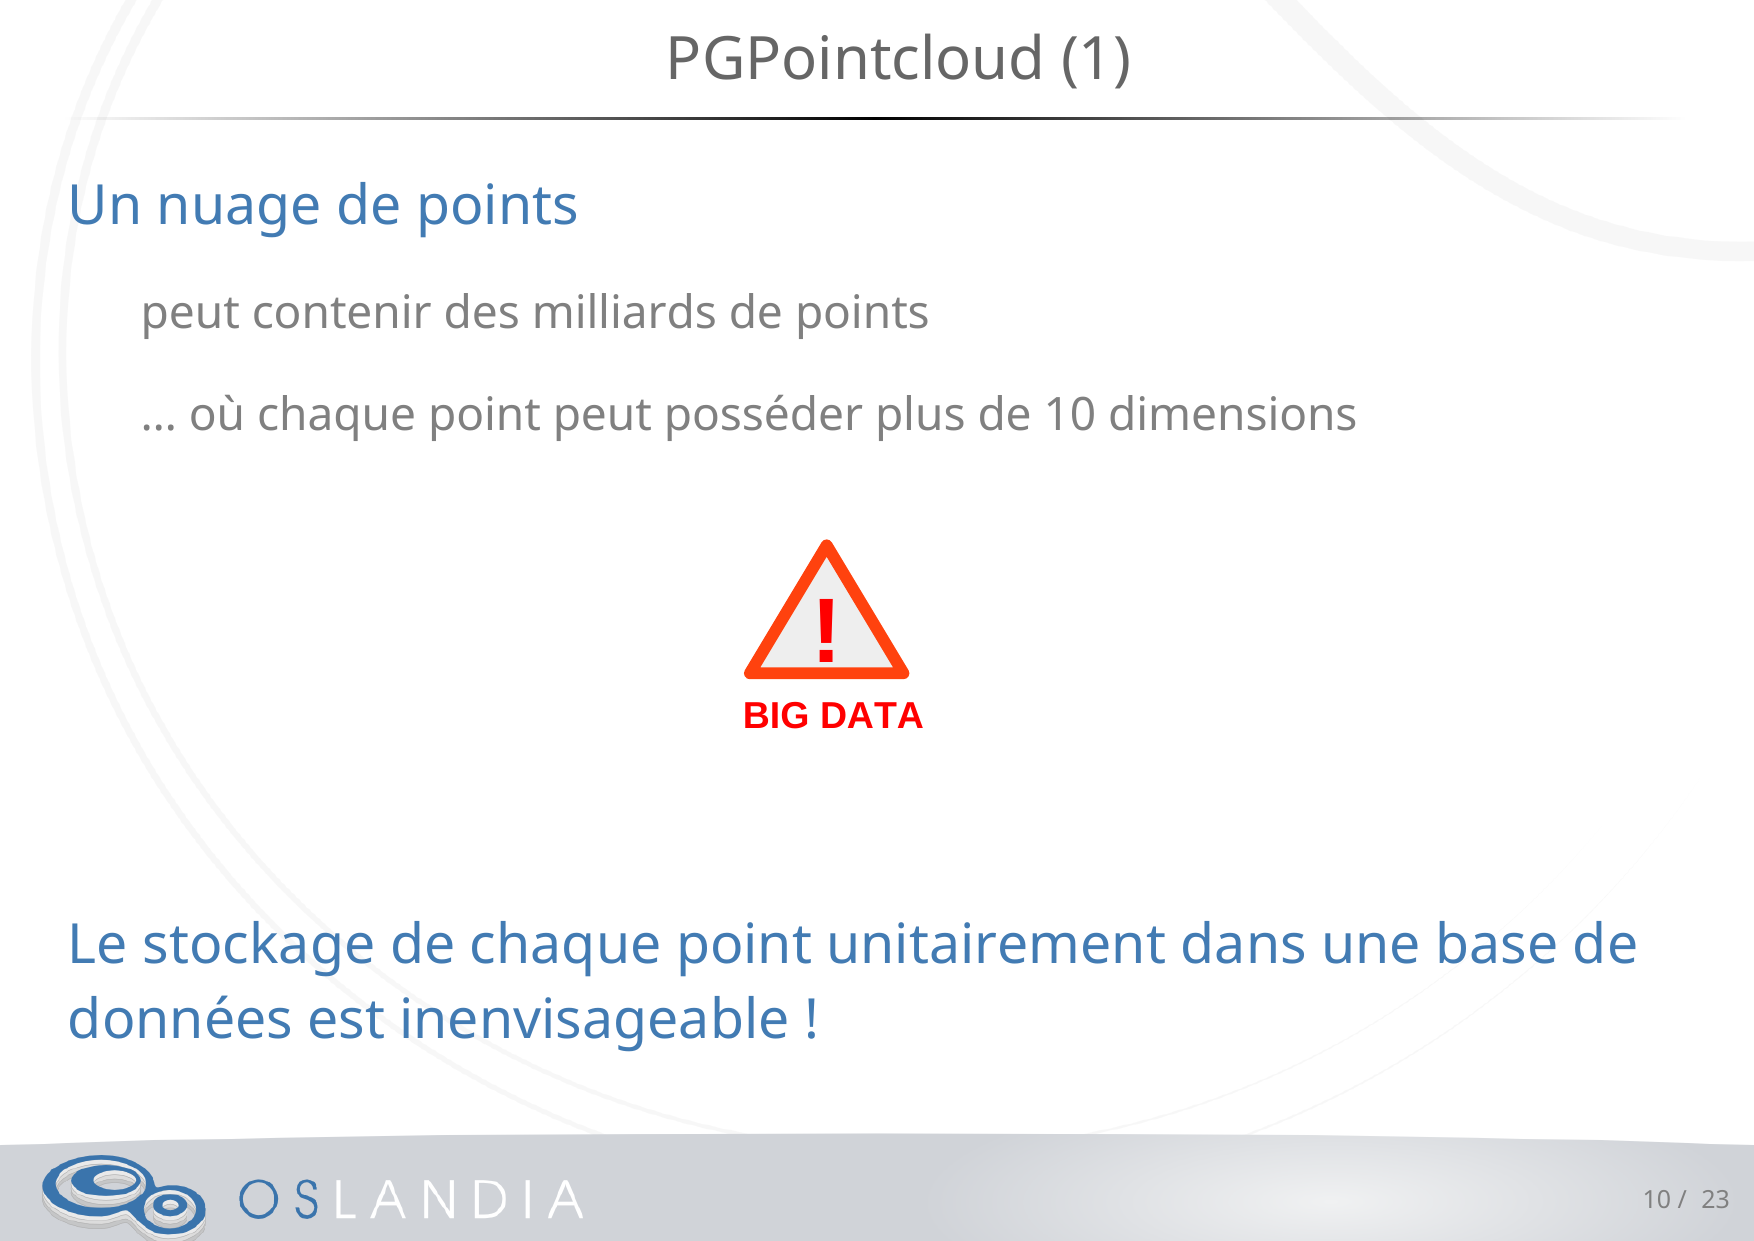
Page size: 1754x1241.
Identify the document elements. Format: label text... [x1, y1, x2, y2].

list Un nuage de points peut contenir des milliards de points … où chaque point peut posséder plus de 10 dimensions Le stockage de chaque point unitairement dans une base de données est inenvisageable ! [37, 165, 1710, 996]
title PGPointcloud (1) [31, 14, 1754, 98]
picture [0, 0, 1754, 1241]
